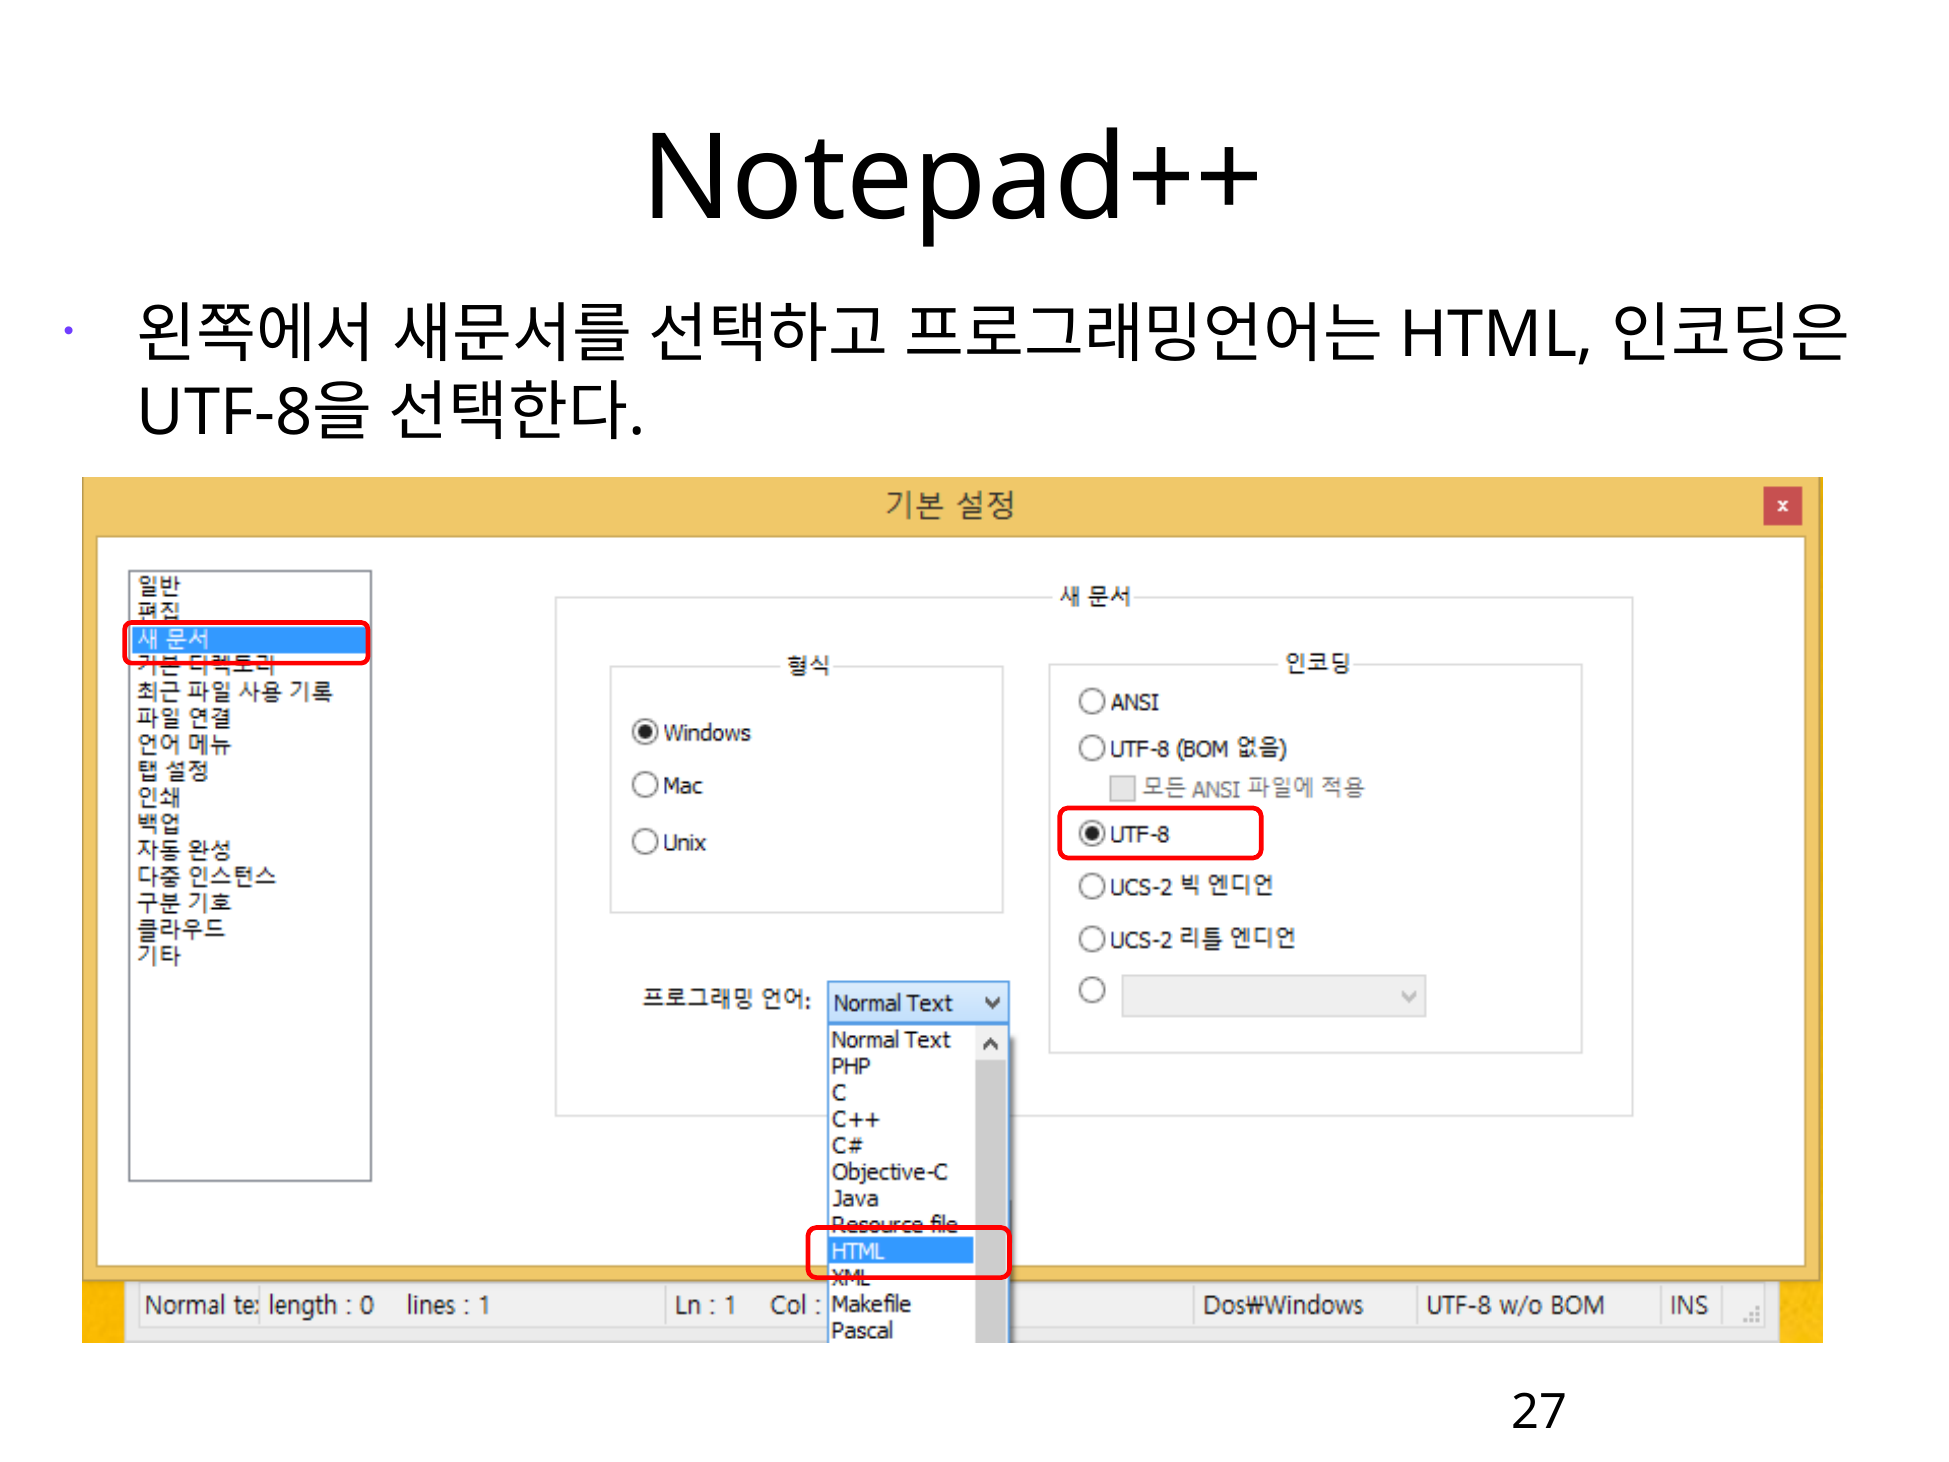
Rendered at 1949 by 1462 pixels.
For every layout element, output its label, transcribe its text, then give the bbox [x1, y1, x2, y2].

title Notepad++ [156, 92, 1749, 255]
slide_number <숫자> [1496, 1372, 1899, 1462]
list 왼쪽에서 새문서를 선택하고 프로그래밍언어는 HTML, 인코딩은 UTF-8을 선택한다. [48, 284, 1897, 1343]
